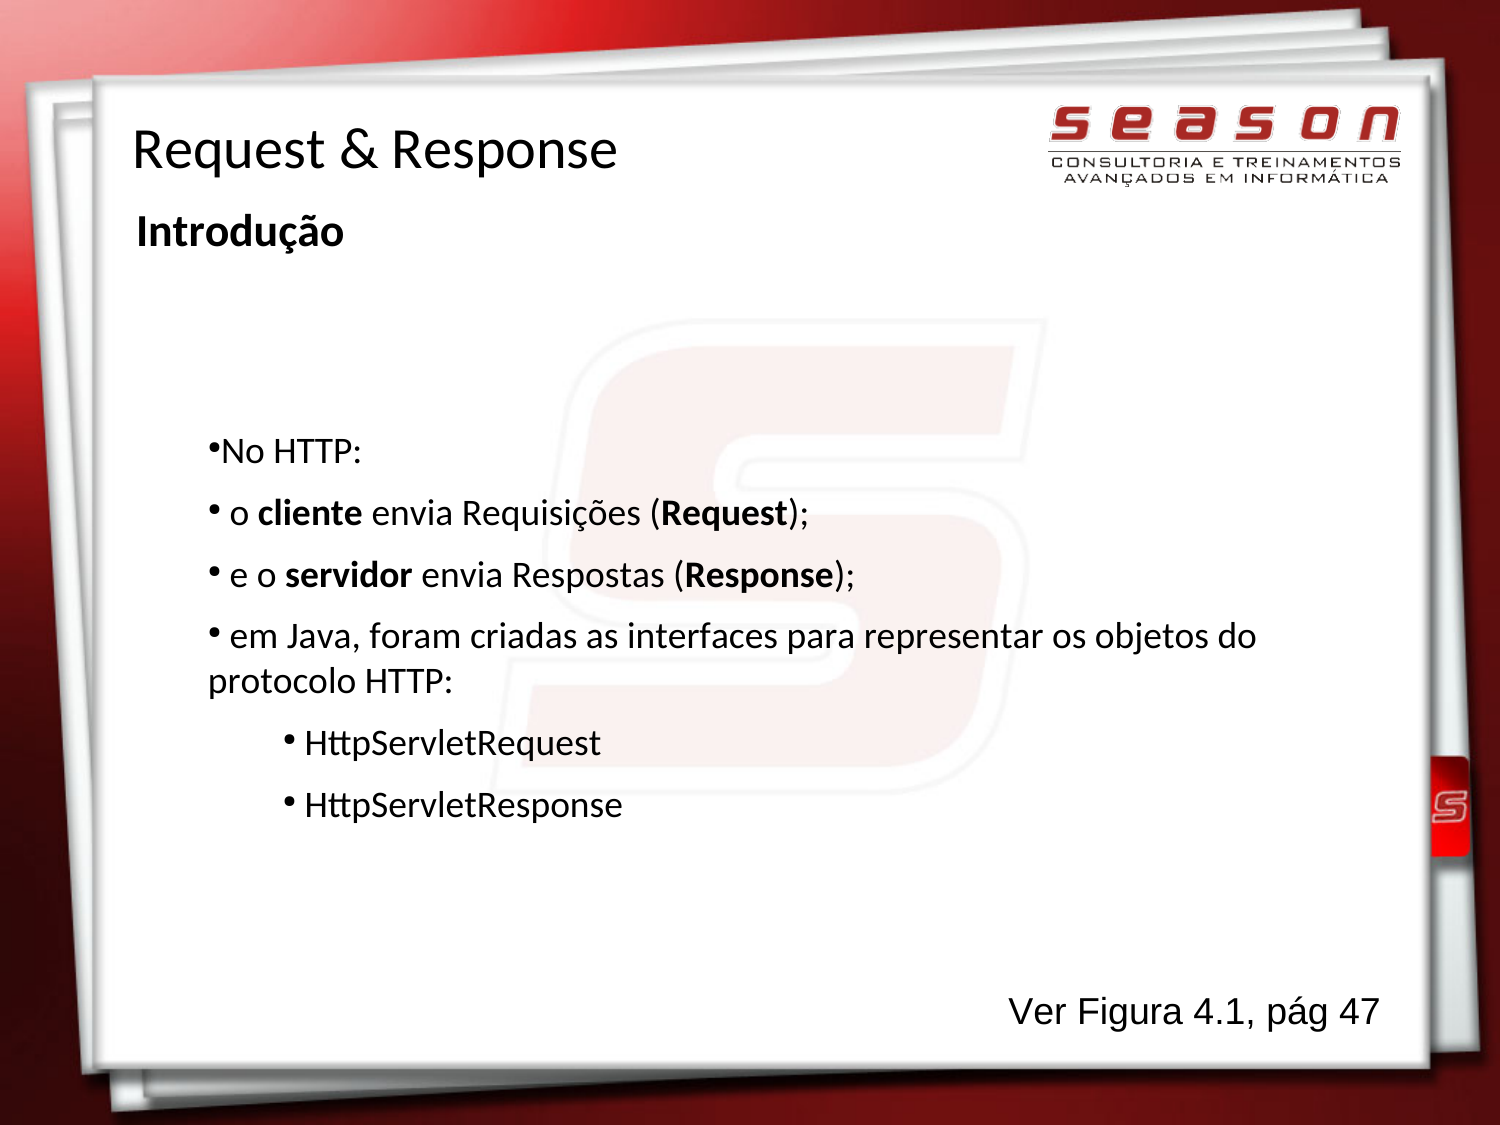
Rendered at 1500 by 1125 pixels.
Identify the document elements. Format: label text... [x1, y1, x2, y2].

text_box Ver Figura 4.1, pág 47 [708, 979, 1396, 1040]
title Request & Response [118, 33, 1394, 257]
picture [0, 0, 1500, 1125]
text_box Introdução [119, 200, 1240, 256]
text_box No HTTP: o cliente envia Requisições (Request); e o servidor envia Respostas (Response); em Java, foram criadas as interfaces para representar os objetos do protocolo HTTP: HttpServletRequest HttpServletResponse [207, 357, 1328, 894]
